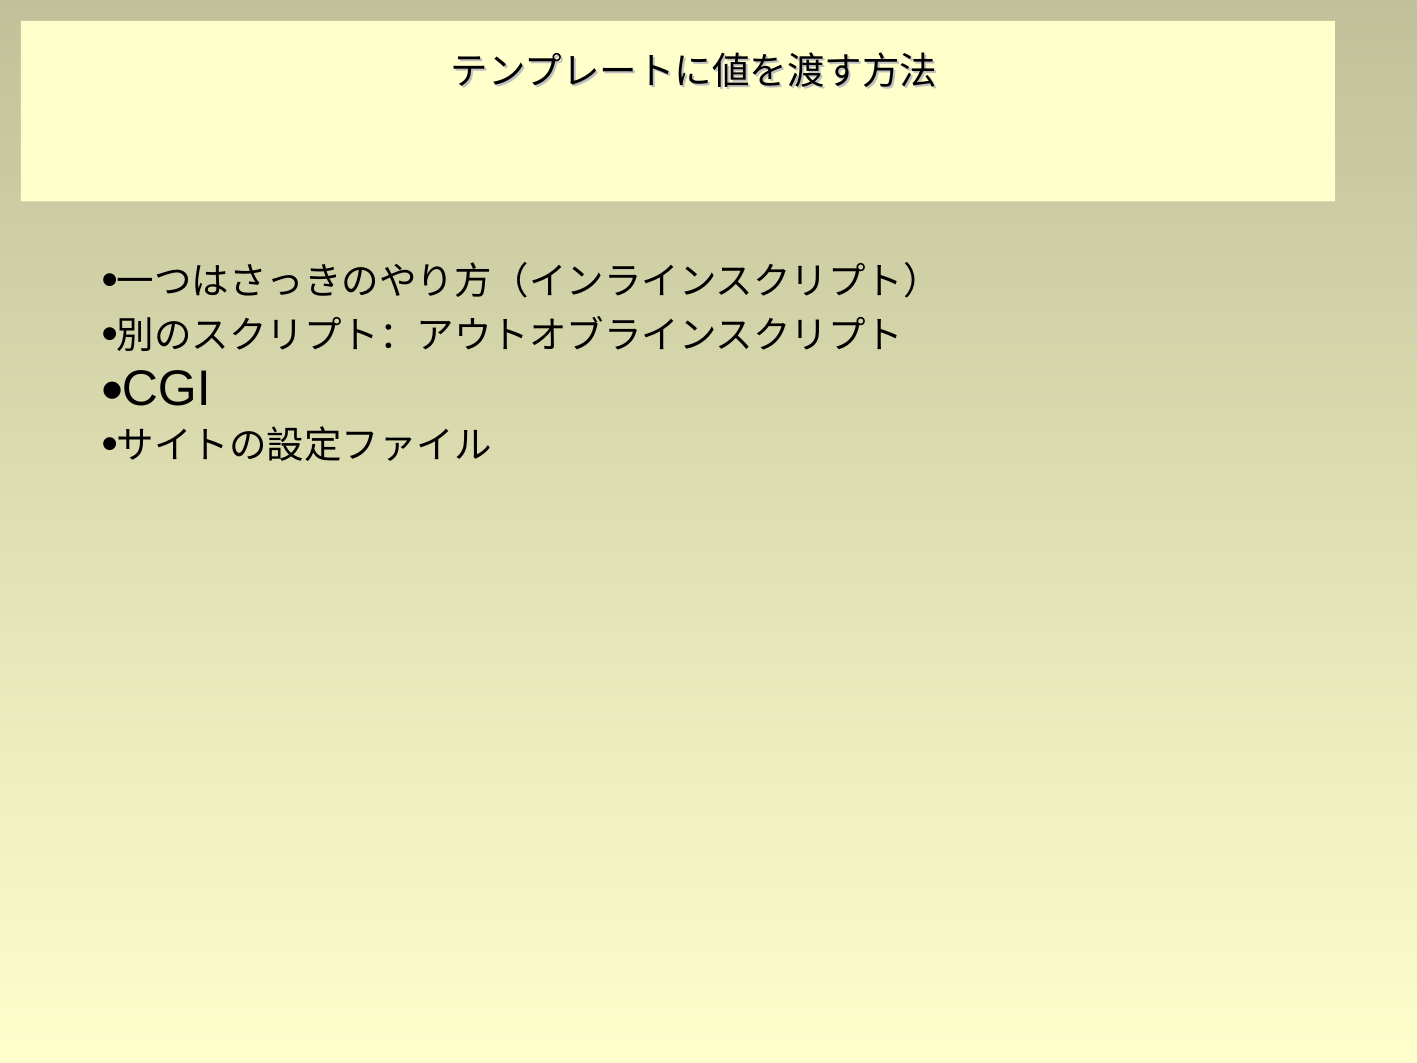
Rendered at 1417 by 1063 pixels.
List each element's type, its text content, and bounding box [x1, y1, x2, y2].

text_box テンプレートに値を渡す方法 [22, 33, 1365, 300]
text_box [20, 20, 1335, 202]
text_box 一つはさっきのやり方（インラインスクリプト） 別のスクリプト：アウトオブラインスクリプト CGI サイトの設定ファイル [87, 243, 1292, 542]
